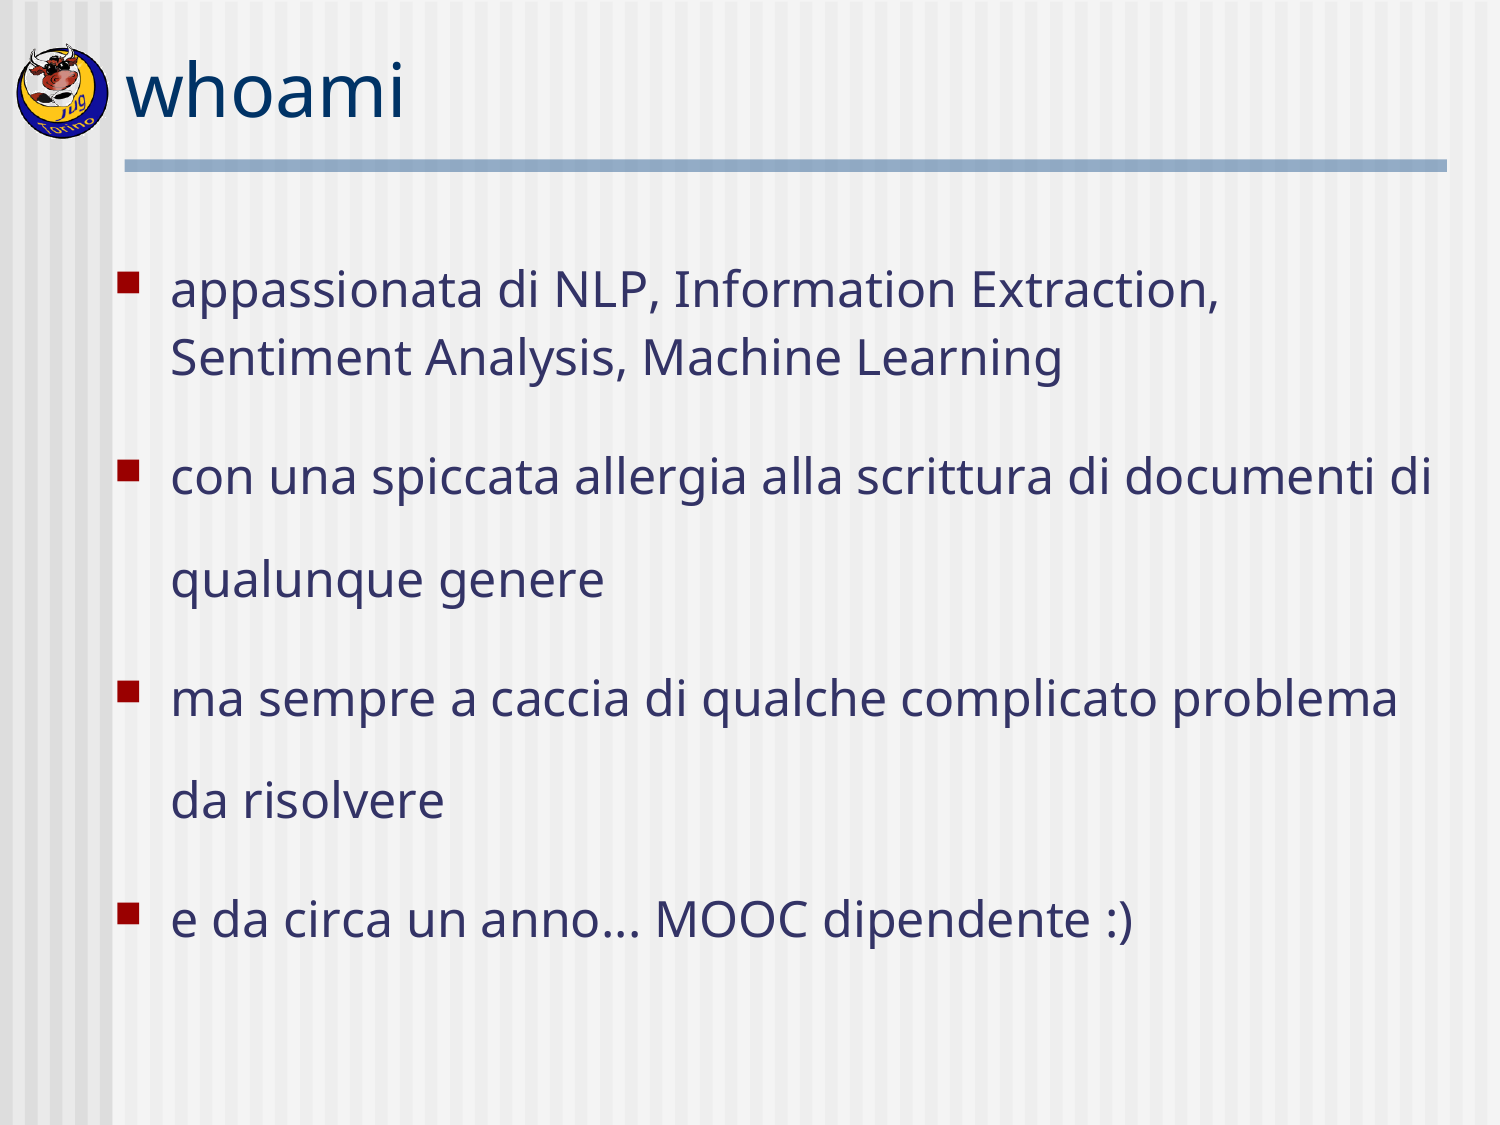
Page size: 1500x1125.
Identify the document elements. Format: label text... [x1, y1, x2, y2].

picture [5, 36, 119, 149]
title whoami [124, 50, 1482, 138]
list appassionata di NLP, Information Extraction, Sentiment Analysis, Machine Learning con una spiccata allergia alla scrittura di documenti di qualunque genere ma sempre a caccia di qualche complicato problema da risolvere e da circa un anno... MOOC dipendente :) [114, 253, 1445, 978]
